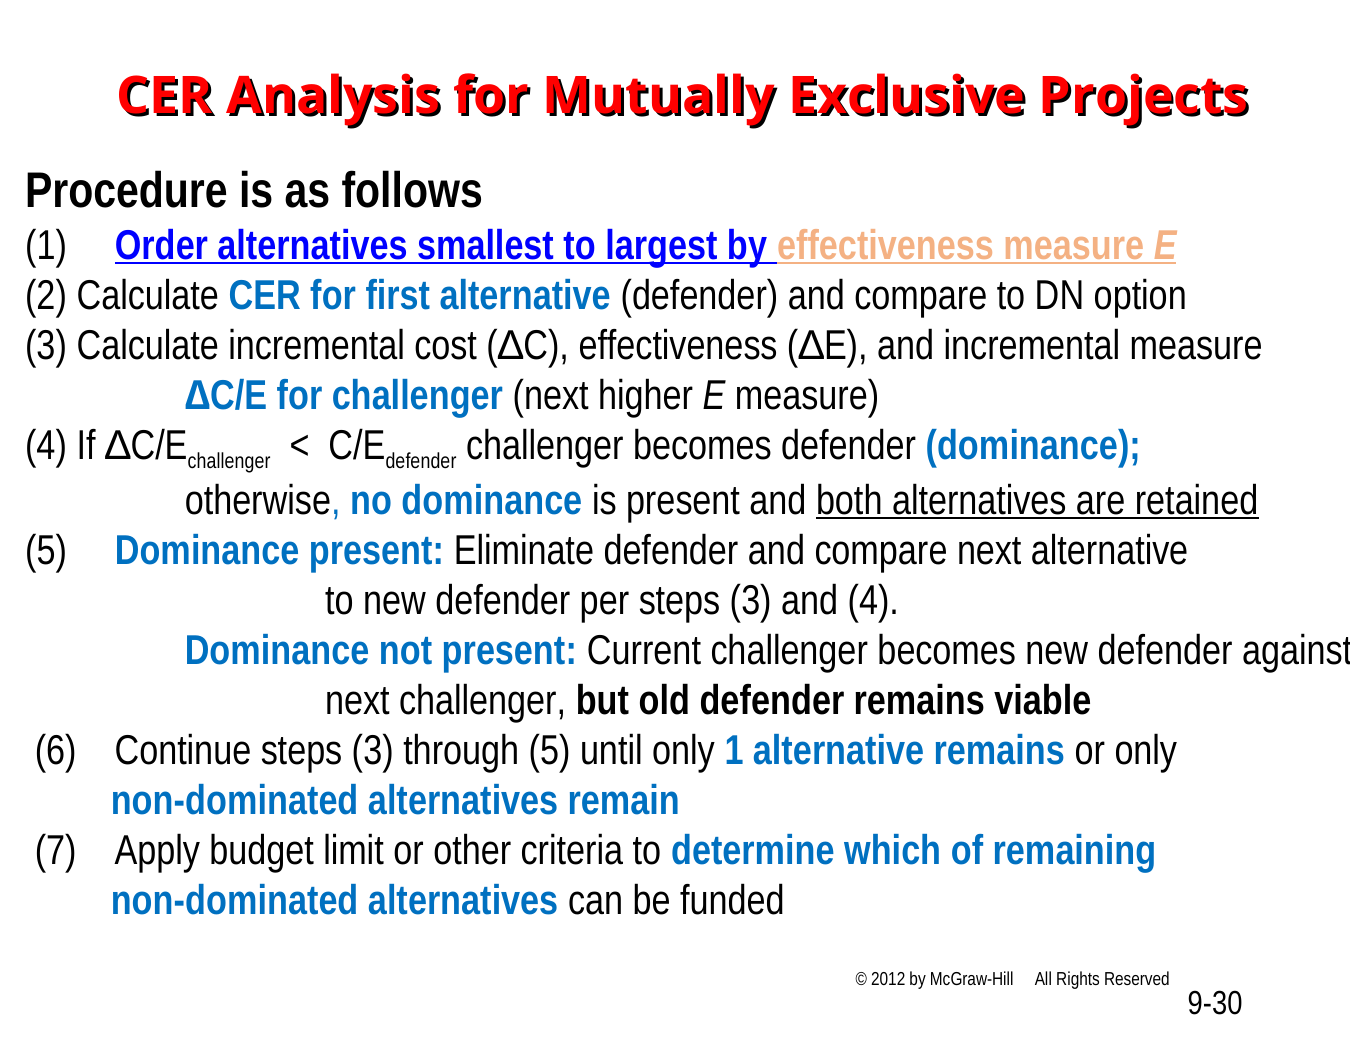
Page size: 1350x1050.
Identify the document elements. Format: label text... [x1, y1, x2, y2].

text_box © 2012 by McGraw-Hill All Rights Reserved [837, 955, 1188, 1000]
text_box 9-<number> [953, 973, 1258, 1030]
text_box CER Analysis for Mutually Exclusive Projects [24, 24, 1326, 149]
text_box Procedure is as follows (1) Order alternatives smallest to largest by effectiveness measure E Calculate CER for first alternative (defender) and compare to DN option Calculate incremental cost (∆C), effectiveness (∆E), and incremental measure ∆C/E for challenger (next higher E measure) If ∆C/Echallenger < C/Edefender challenger becomes defender (dominance); otherwise, no dominance is present and both alternatives are retained (5) Dominance present: Eliminate defender and compare next alternative to new defender per steps (3) and (4). Dominance not present: Current challenger becomes new defender against next challenger, but old defender remains viable (6) Continue steps (3) through (5) until only 1 alternative remains or only non-dominated alternatives remain (7) Apply budget limit or other criteria to determine which of remaining non-dominated alternatives can be funded [10, 149, 1350, 932]
